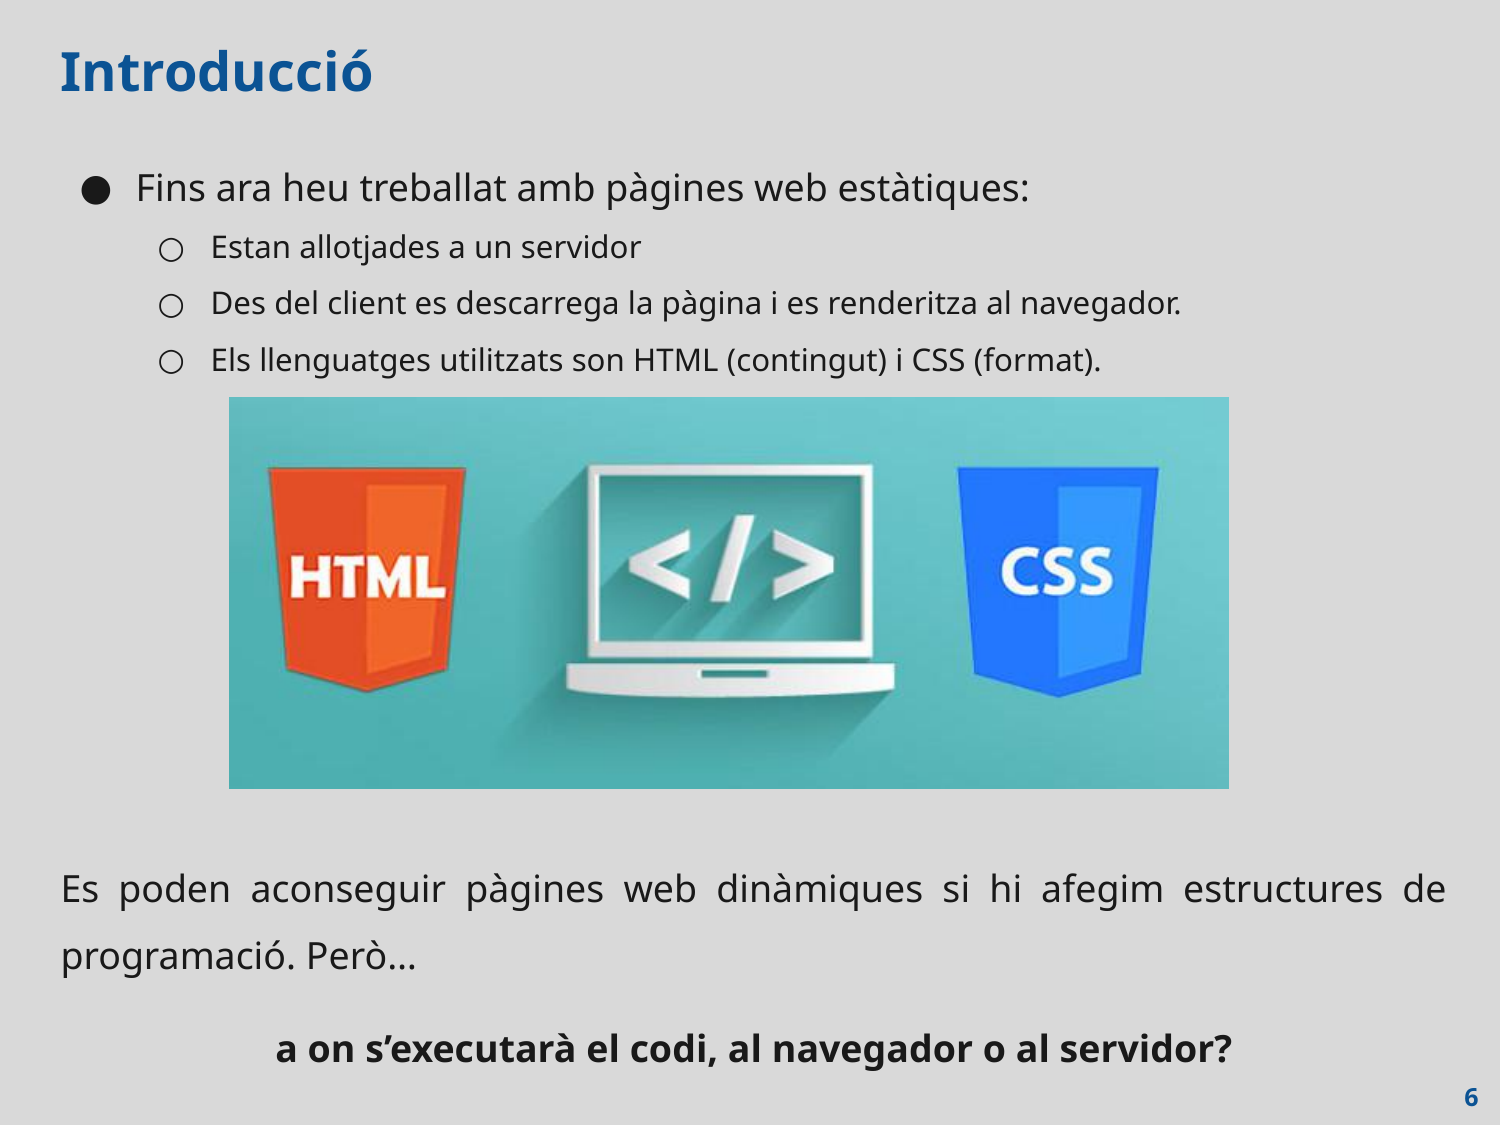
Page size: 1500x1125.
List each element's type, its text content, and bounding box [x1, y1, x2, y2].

title Introducció [45, 18, 1439, 120]
picture [229, 397, 1229, 789]
slide_number <número> [1395, 1072, 1494, 1125]
list Fins ara heu treballat amb pàgines web estàtiques: Estan allotjades a un servidor Des del client es descarrega la pàgina i es renderitza al navegador. Els llenguatges utilitzats son HTML (contingut) i CSS (format). Es poden aconseguir pàgines web dinàmiques si hi afegim estructures de programació. Però… a on s’executarà el codi, al navegador o al servidor? [45, 126, 1464, 1049]
